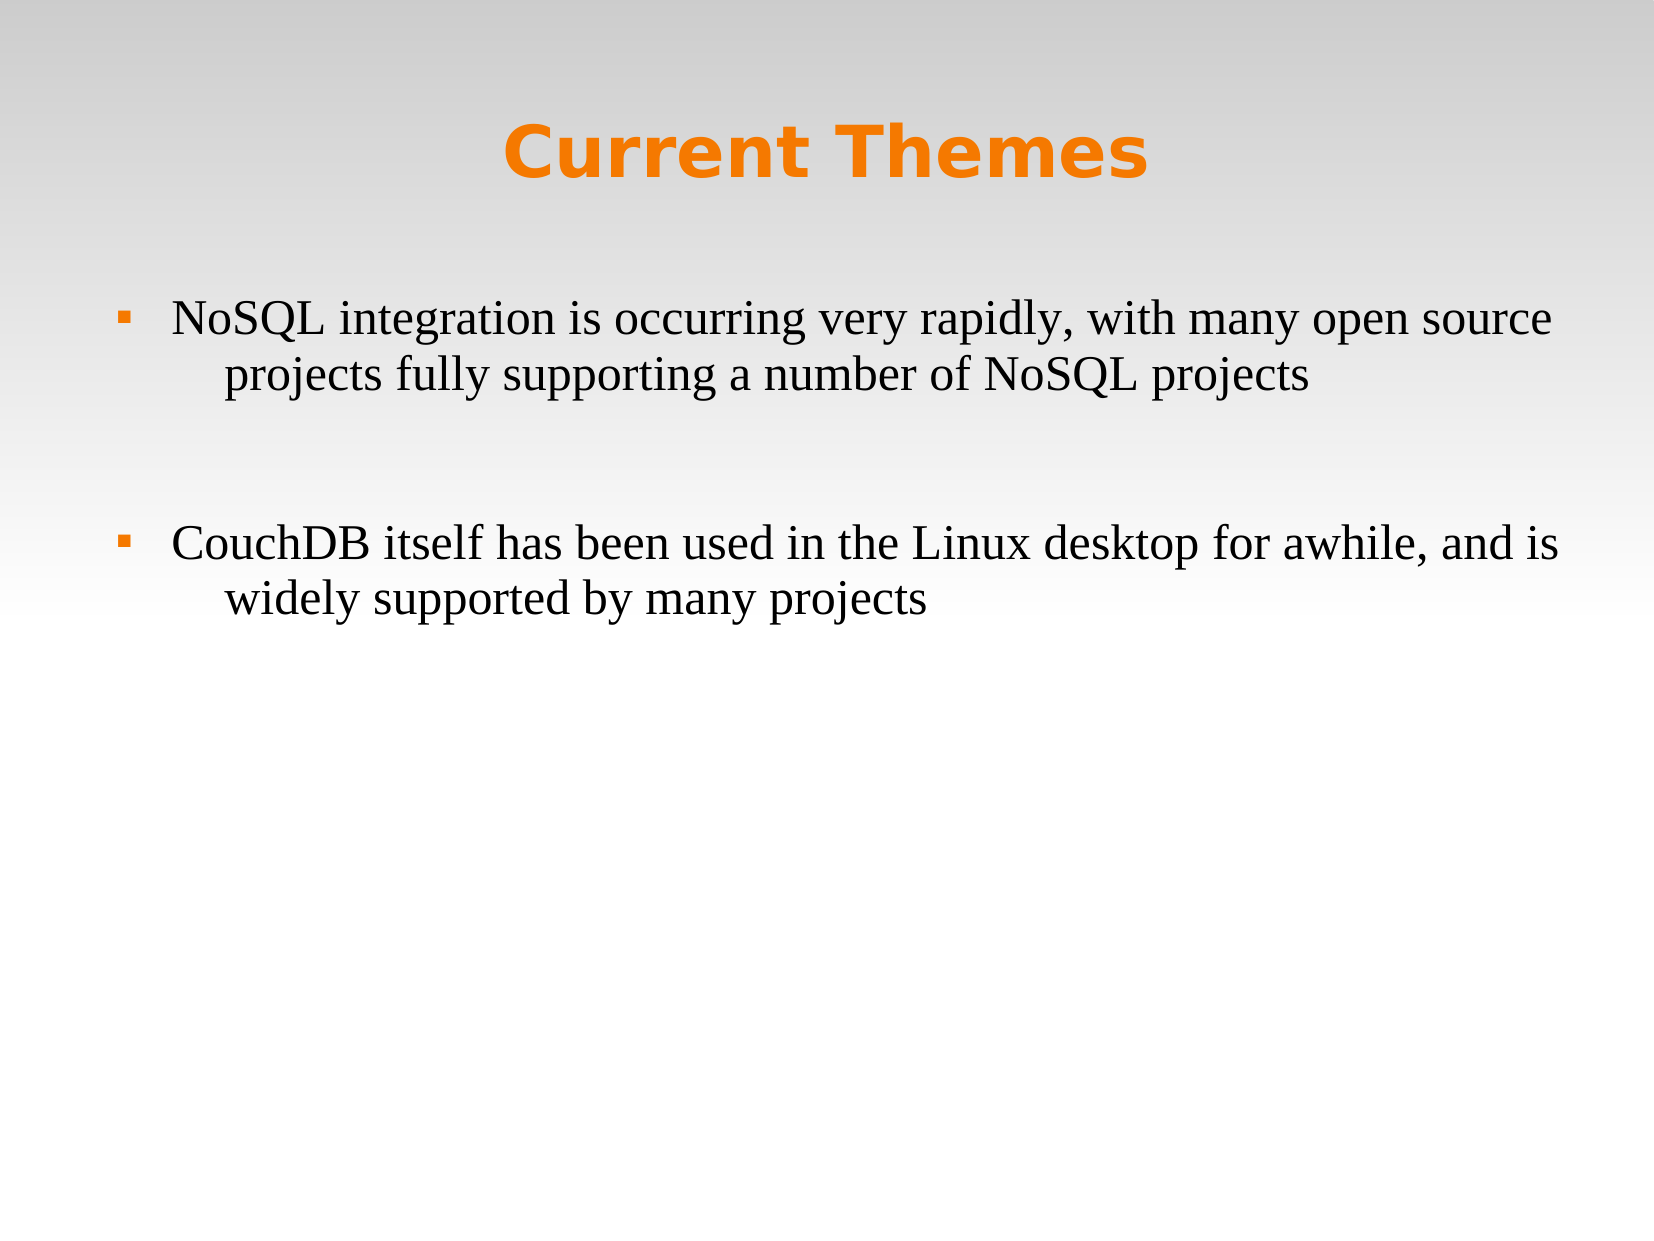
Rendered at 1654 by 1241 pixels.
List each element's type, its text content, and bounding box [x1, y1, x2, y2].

title Current Themes [82, 49, 1571, 257]
list NoSQL integration is occurring very rapidly, with many open source projects fully supporting a number of NoSQL projects CouchDB itself has been used in the Linux desktop for awhile, and is widely supported by many projects [82, 290, 1571, 1109]
